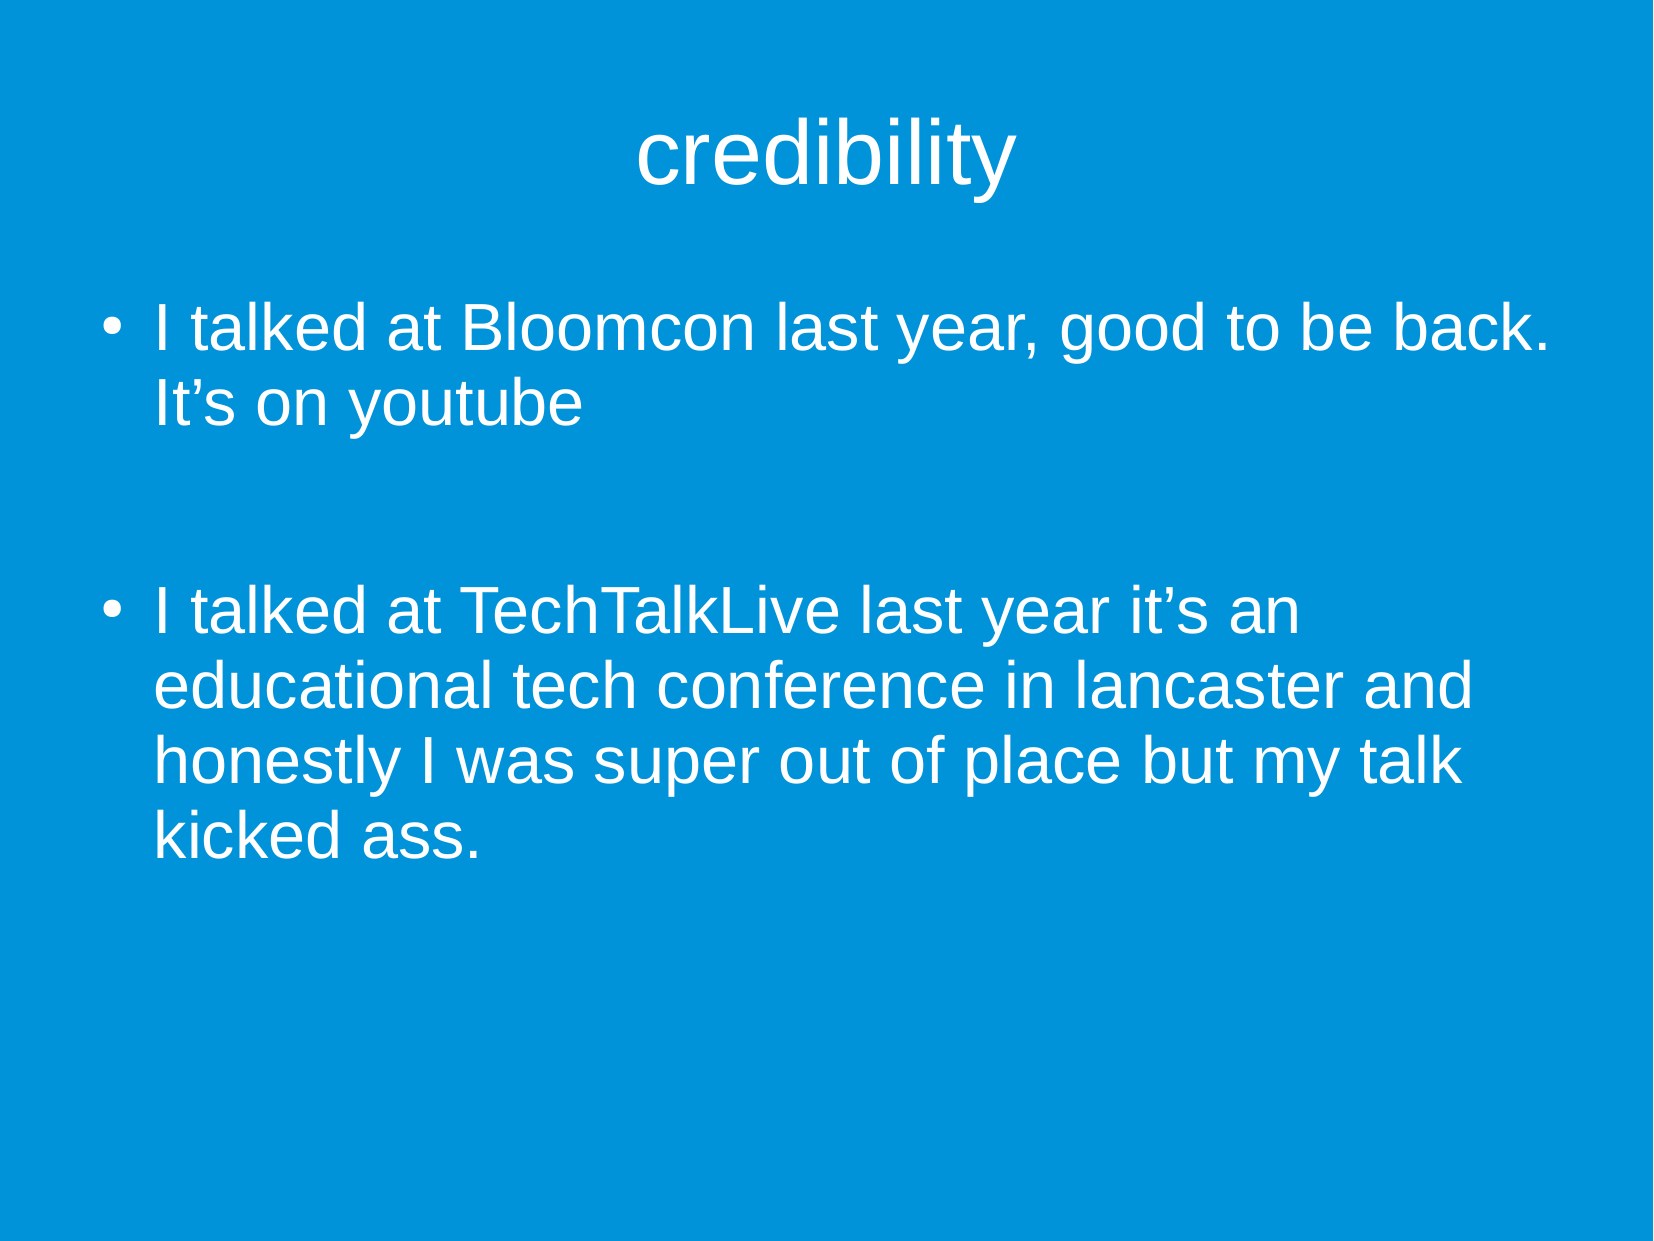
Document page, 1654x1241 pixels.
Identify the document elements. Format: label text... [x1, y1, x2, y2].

list I talked at Bloomcon last year, good to be back. It’s on youtube I talked at TechTalkLive last year it’s an educational tech conference in lancaster and honestly I was super out of place but my talk kicked ass. [82, 290, 1571, 1010]
title credibility [82, 49, 1571, 257]
